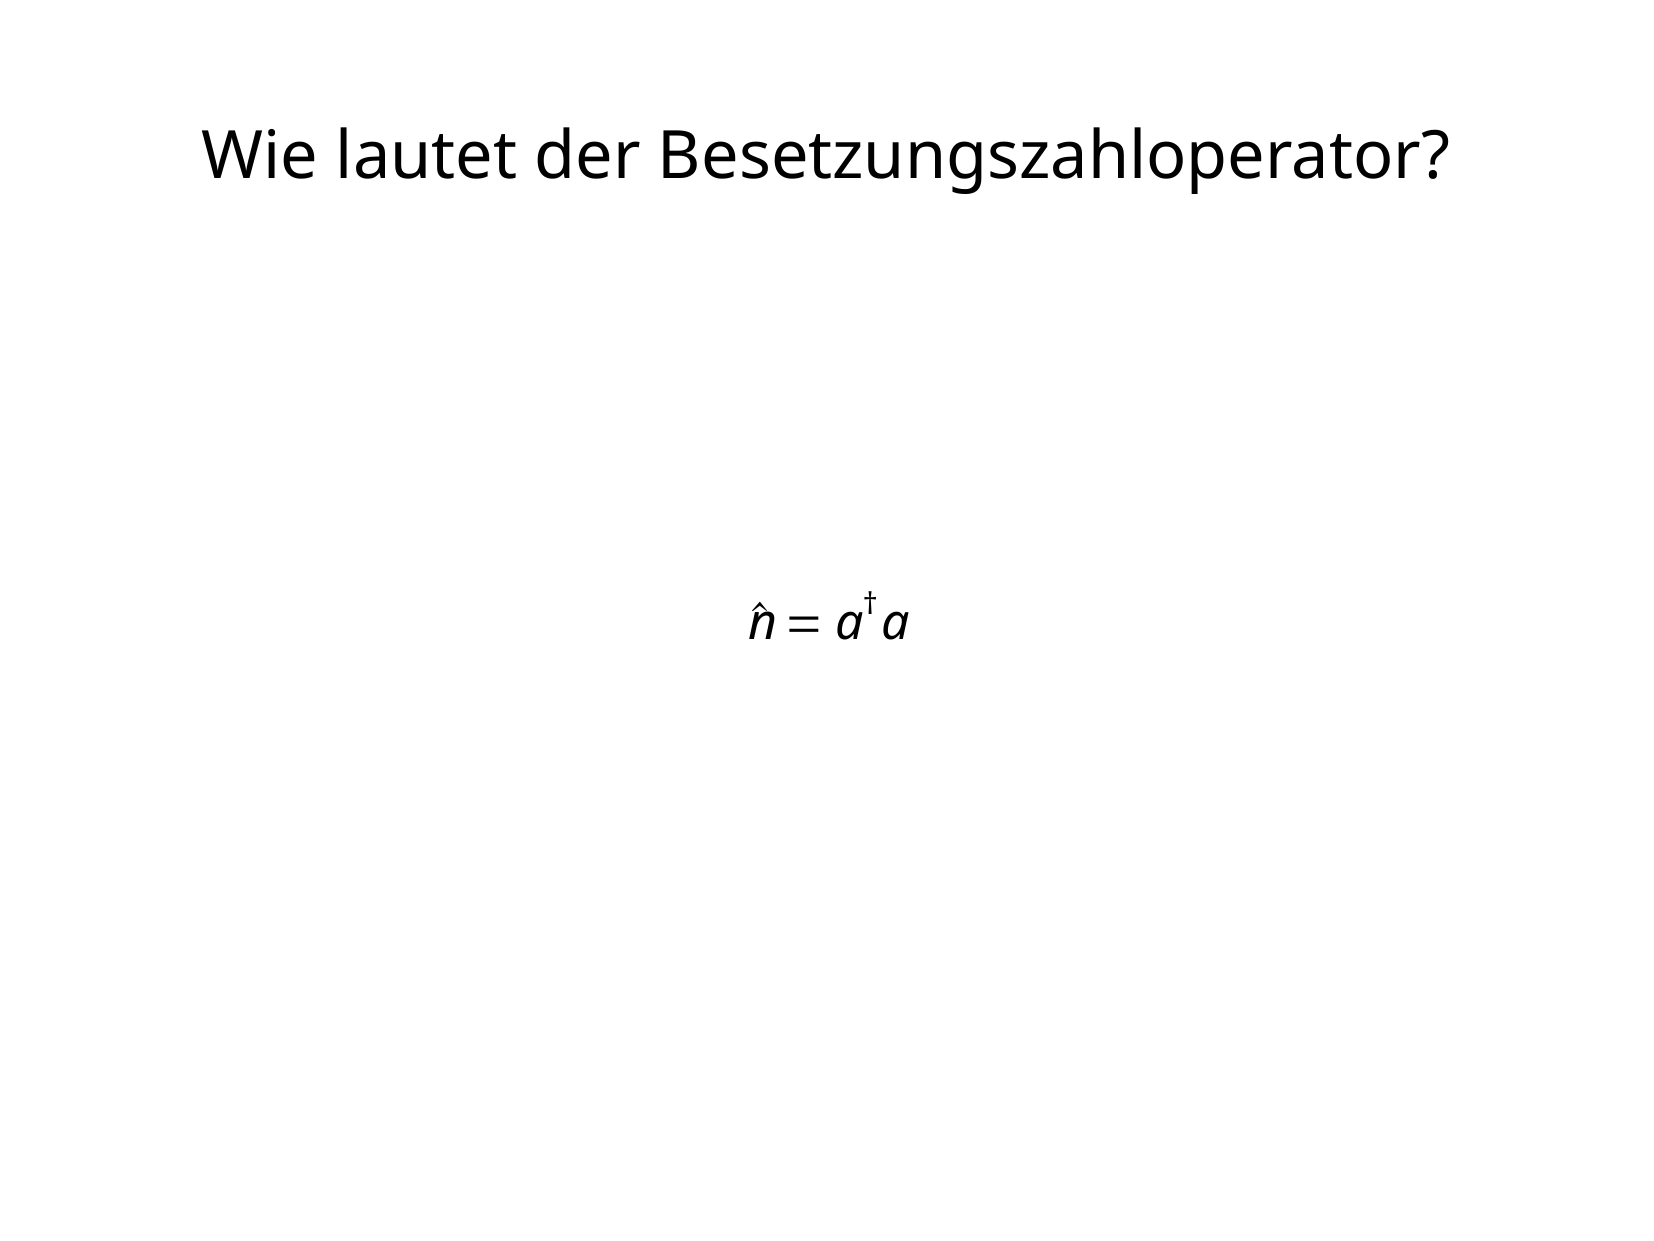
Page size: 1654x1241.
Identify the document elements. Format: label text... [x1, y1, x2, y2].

title Wie lautet der Besetzungszahloperator? [82, 49, 1571, 257]
chart [740, 586, 913, 654]
